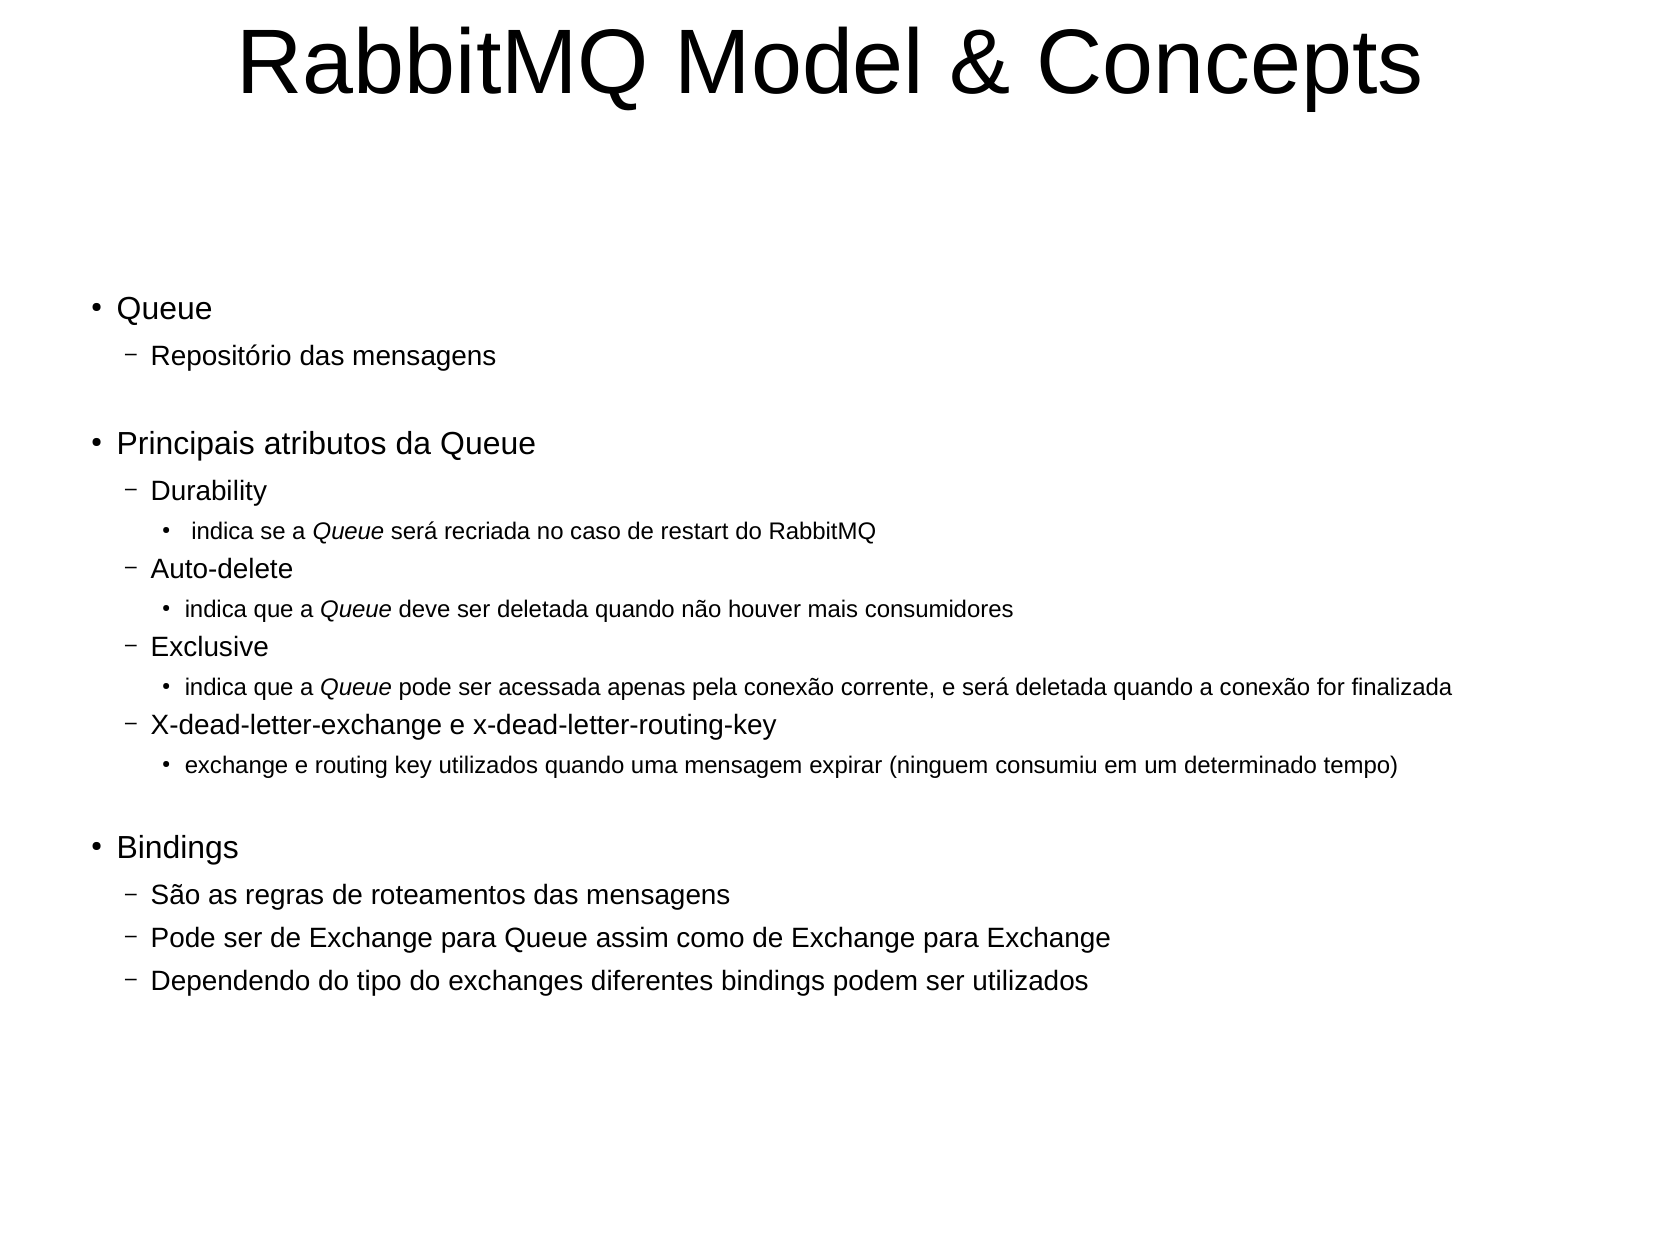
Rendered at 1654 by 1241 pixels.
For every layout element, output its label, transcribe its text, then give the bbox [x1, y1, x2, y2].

list Queue Repositório das mensagens Principais atributos da Queue Durability indica se a Queue será recriada no caso de restart do RabbitMQ Auto-delete indica que a Queue deve ser deletada quando não houver mais consumidores Exclusive indica que a Queue pode ser acessada apenas pela conexão corrente, e será deletada quando a conexão for finalizada X-dead-letter-exchange e x-dead-letter-routing-key exchange e routing key utilizados quando uma mensagem expirar (ninguem consumiu em um determinado tempo) Bindings São as regras de roteamentos das mensagens Pode ser de Exchange para Queue assim como de Exchange para Exchange Dependendo do tipo do exchanges diferentes bindings podem ser utilizados [82, 290, 1538, 1010]
title RabbitMQ Model & Concepts [86, 0, 1576, 136]
